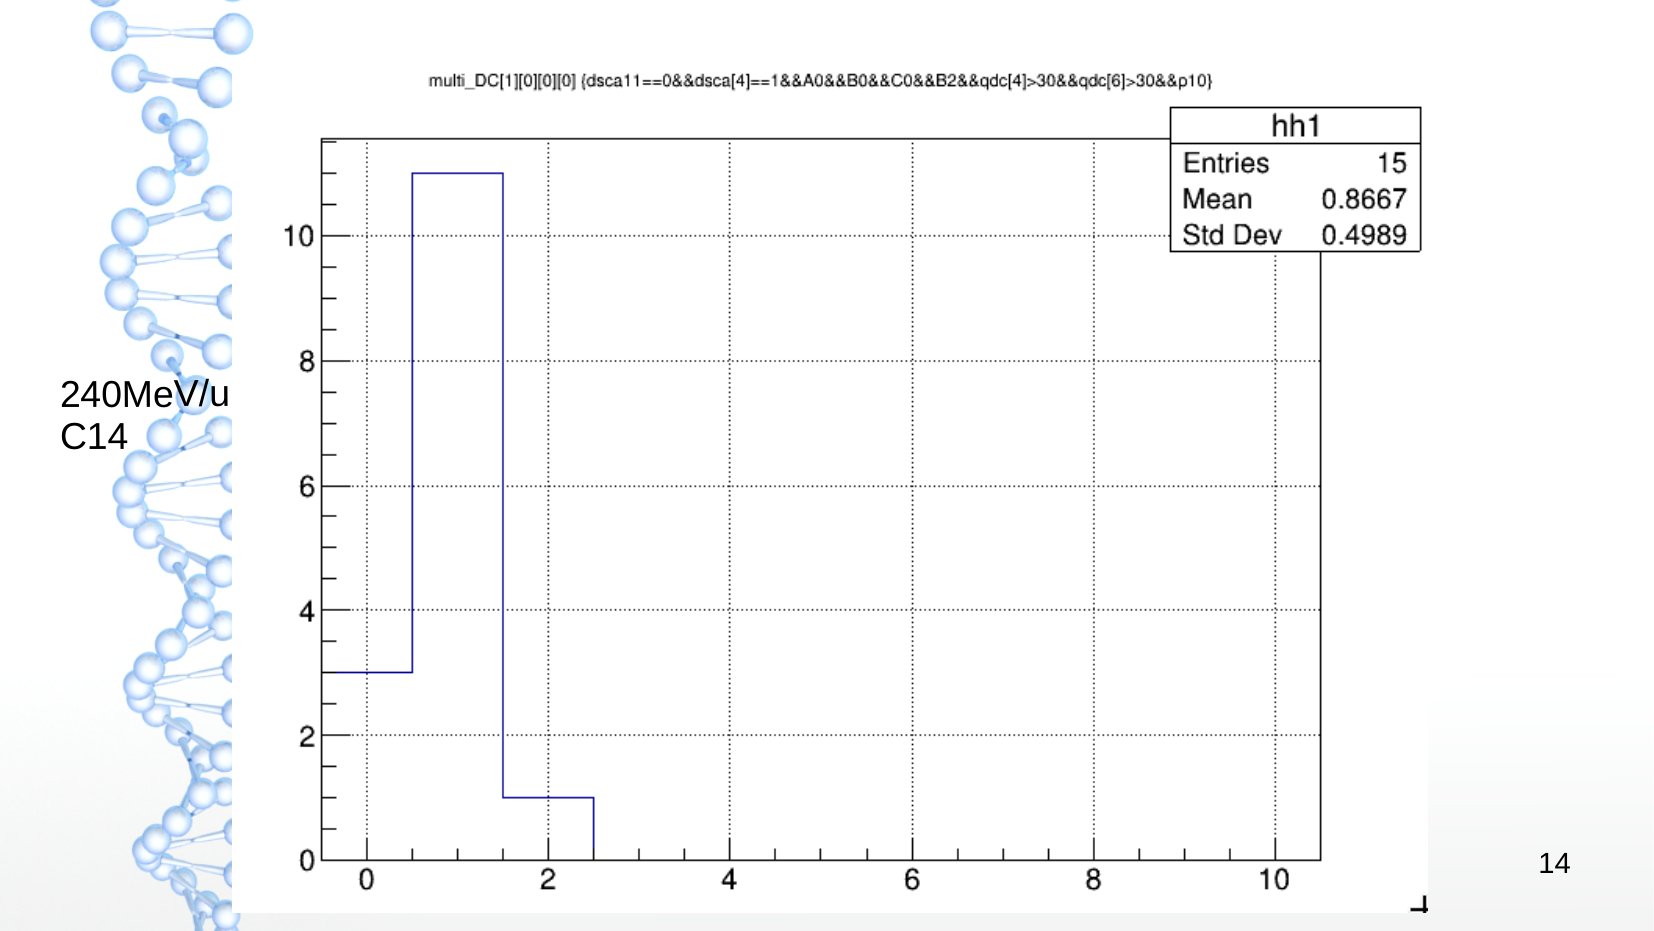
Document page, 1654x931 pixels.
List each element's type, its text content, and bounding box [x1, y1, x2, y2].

picture [0, 0, 1654, 931]
text_box 240MeV/u C14 [45, 364, 285, 466]
